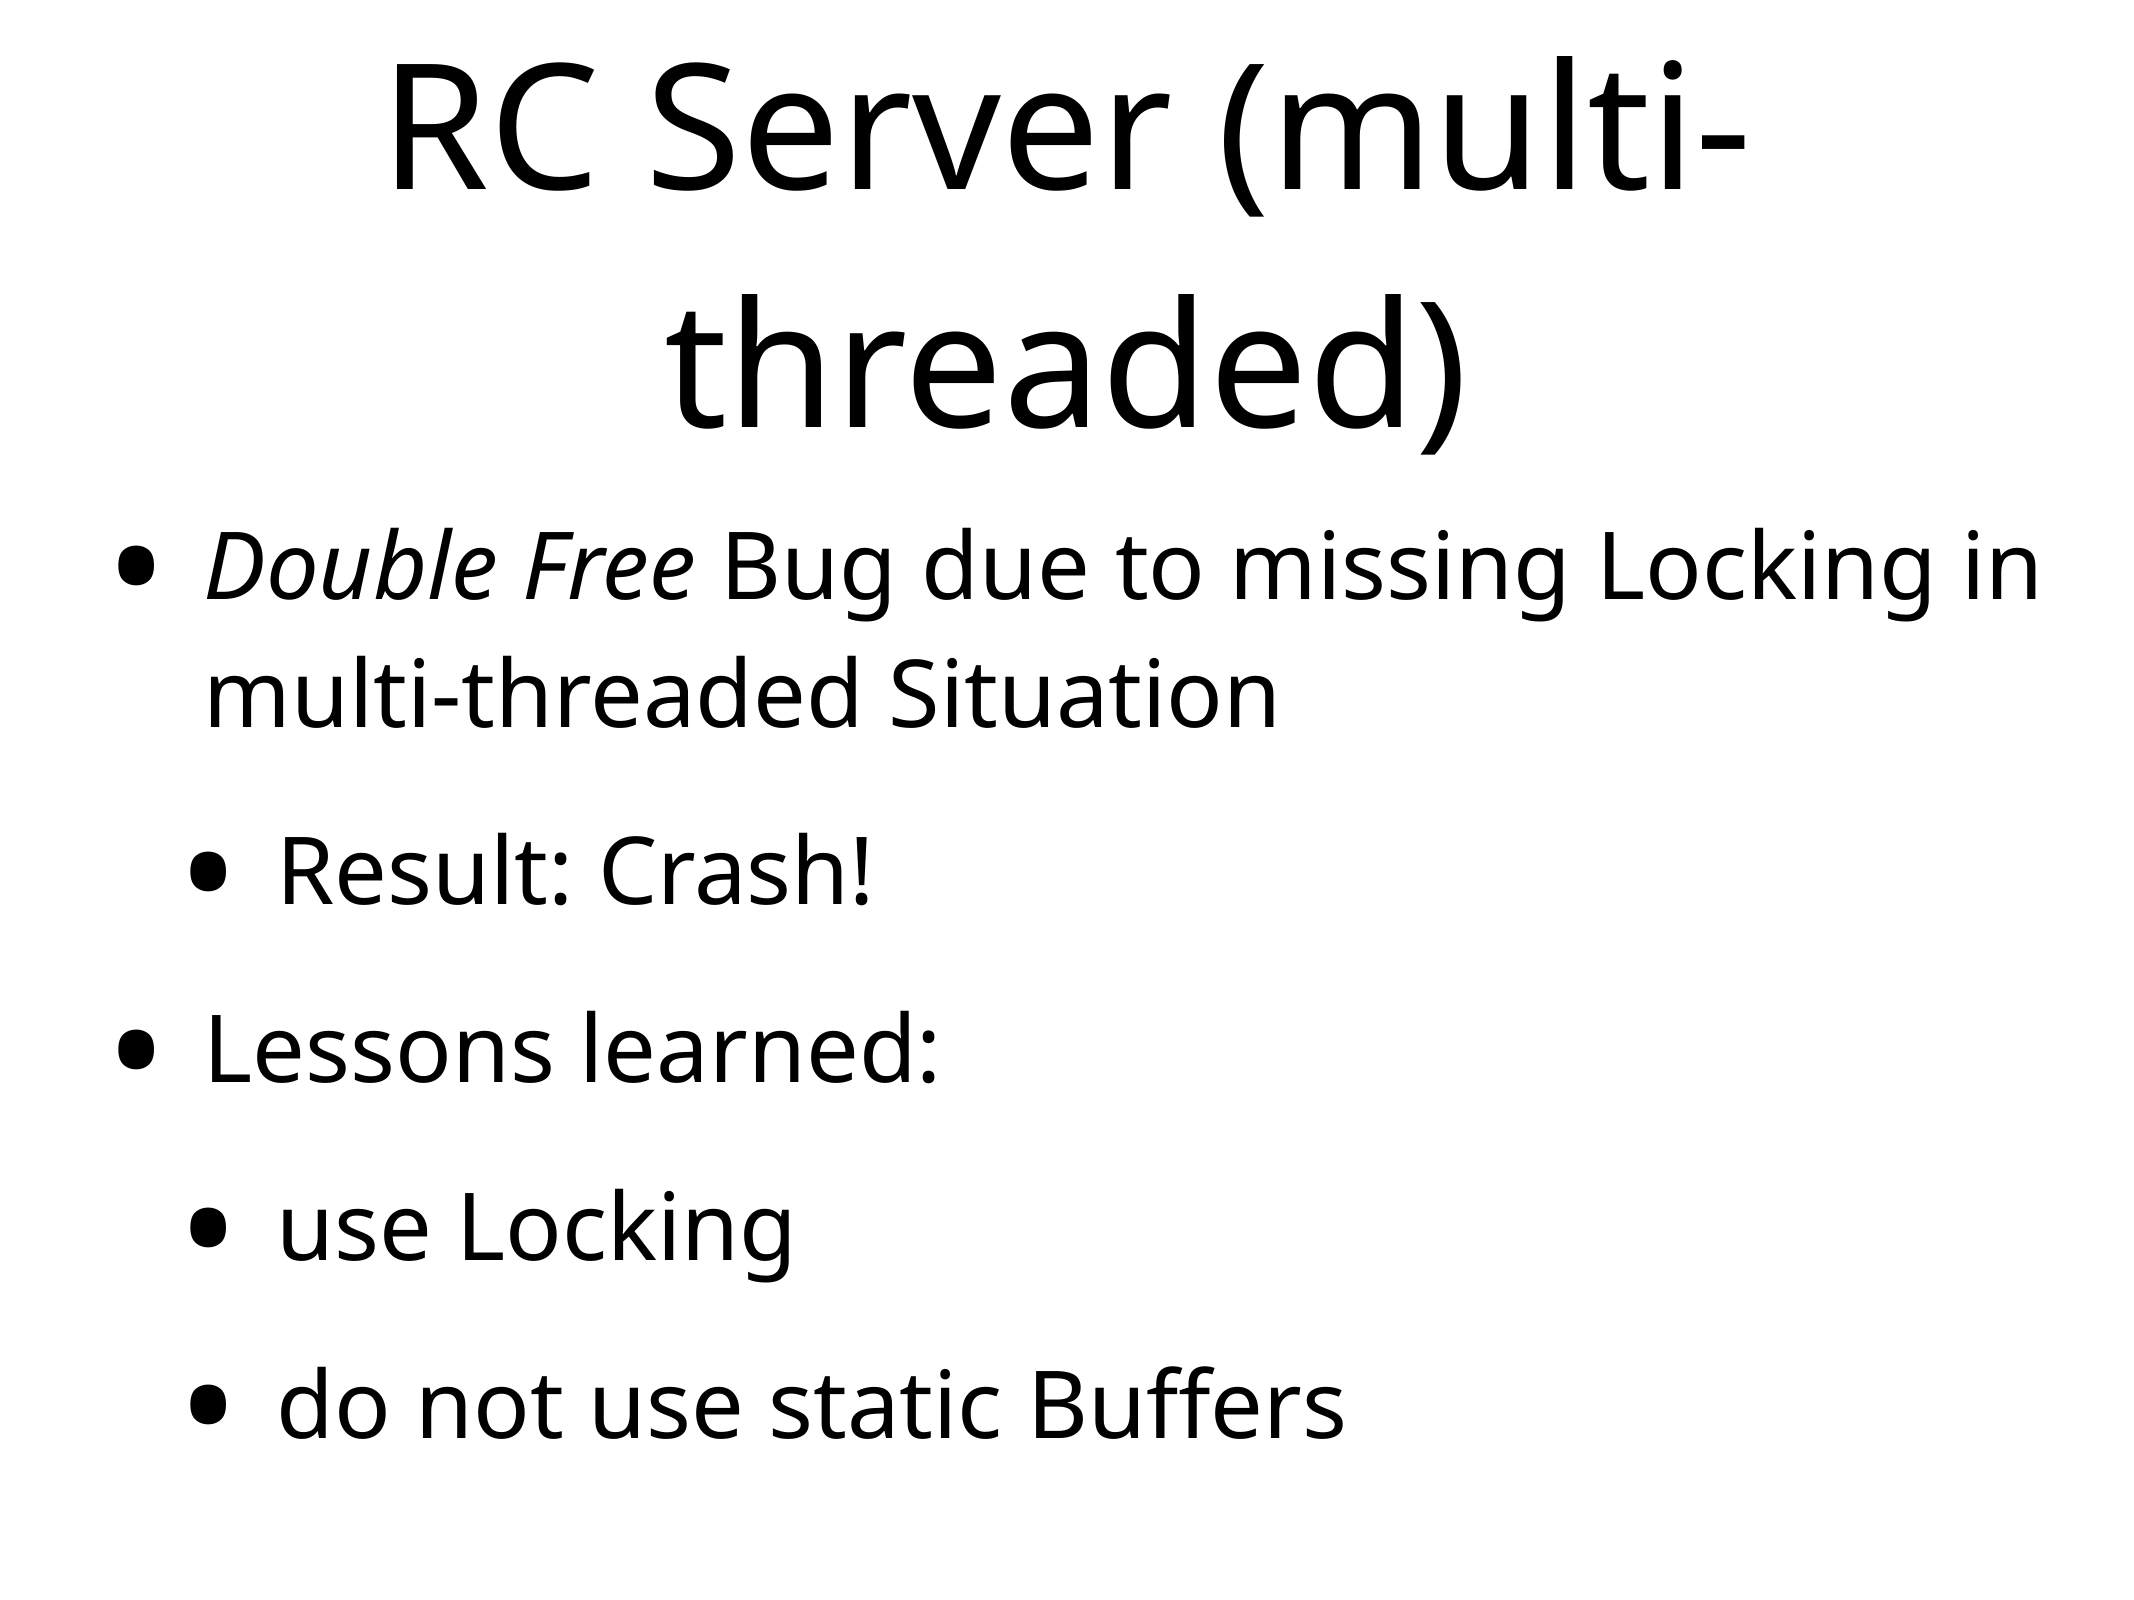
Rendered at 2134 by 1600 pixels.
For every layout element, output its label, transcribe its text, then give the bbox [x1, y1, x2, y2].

title RC Server (multi-threaded) [27, 0, 2107, 553]
list Double Free Bug due to missing Locking in multi-threaded Situation Result: Crash! Lessons learned: use Locking do not use static Buffers [45, 412, 2086, 1553]
